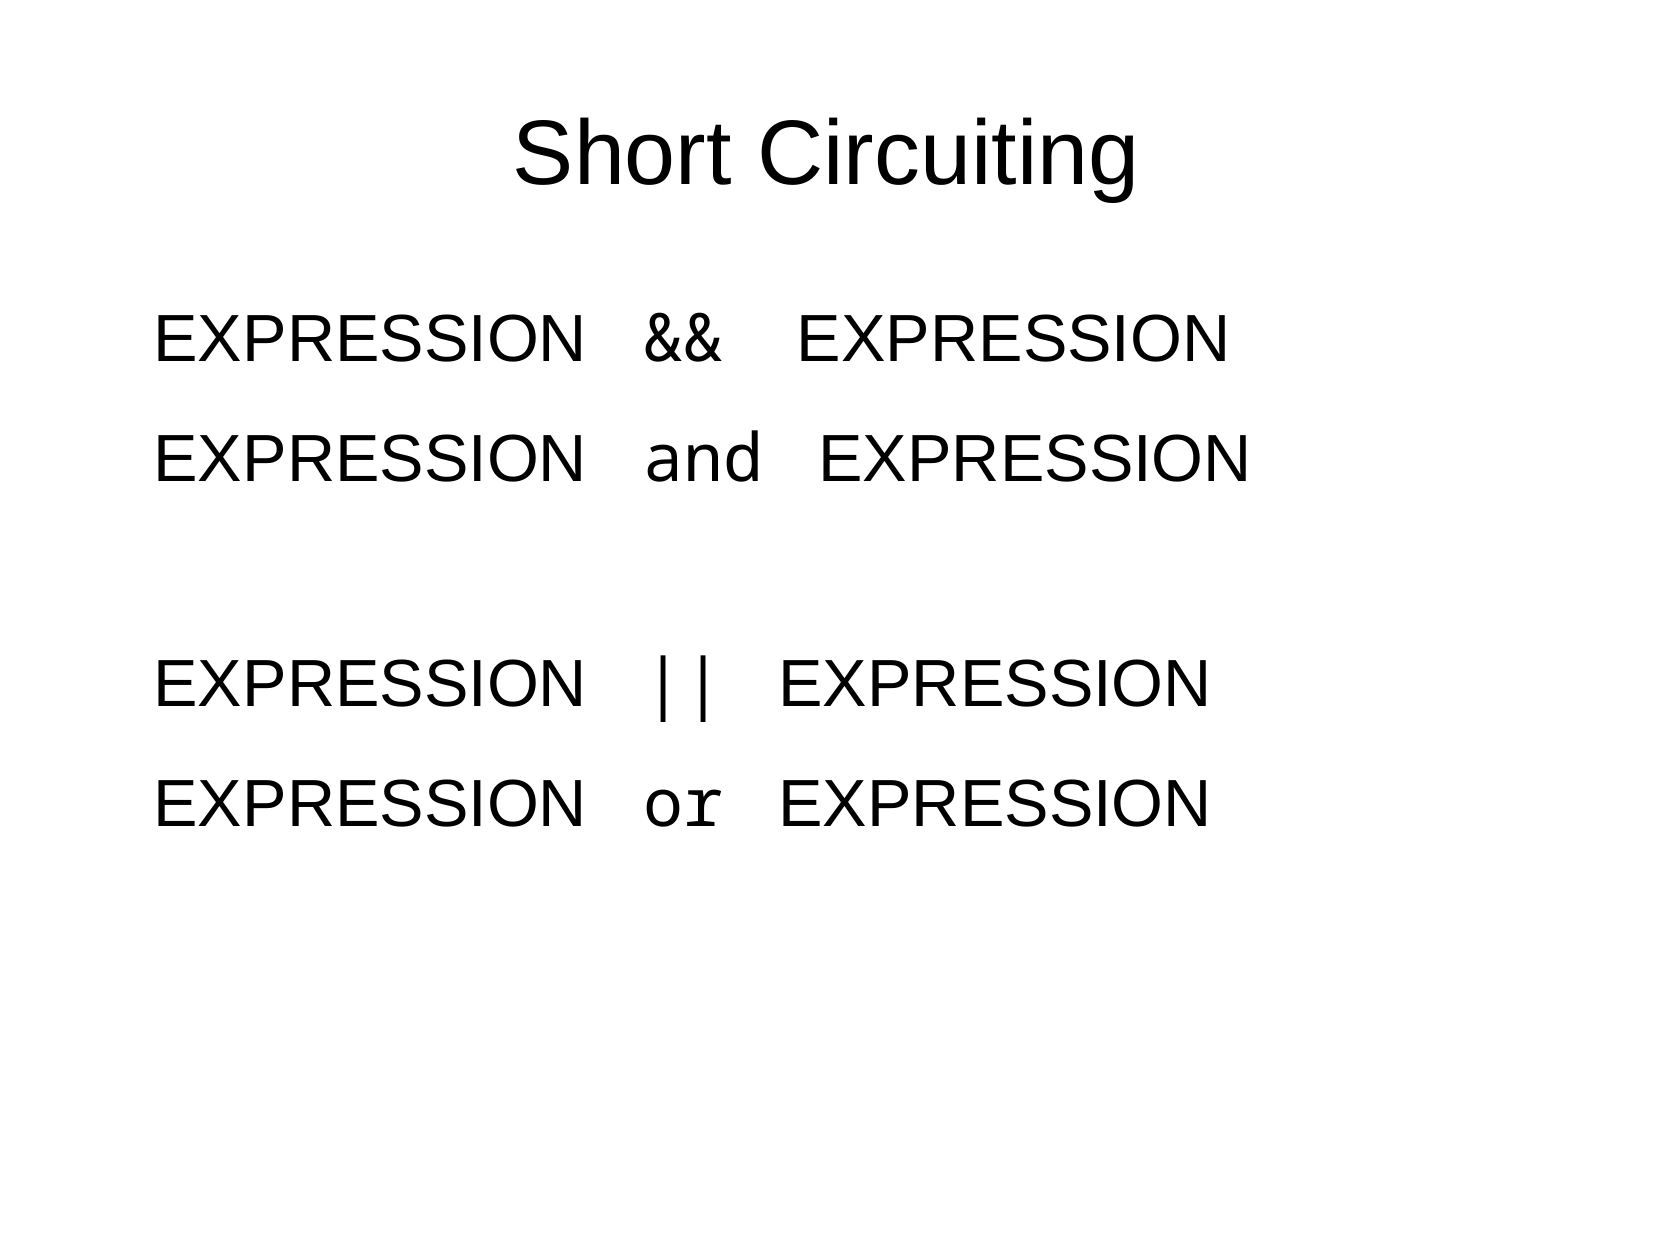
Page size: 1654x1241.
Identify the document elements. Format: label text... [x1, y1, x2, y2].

list EXPRESSION && EXPRESSION EXPRESSION and EXPRESSION EXPRESSION || EXPRESSION EXPRESSION or EXPRESSION [82, 290, 1571, 1010]
title Short Circuiting [82, 49, 1571, 257]
